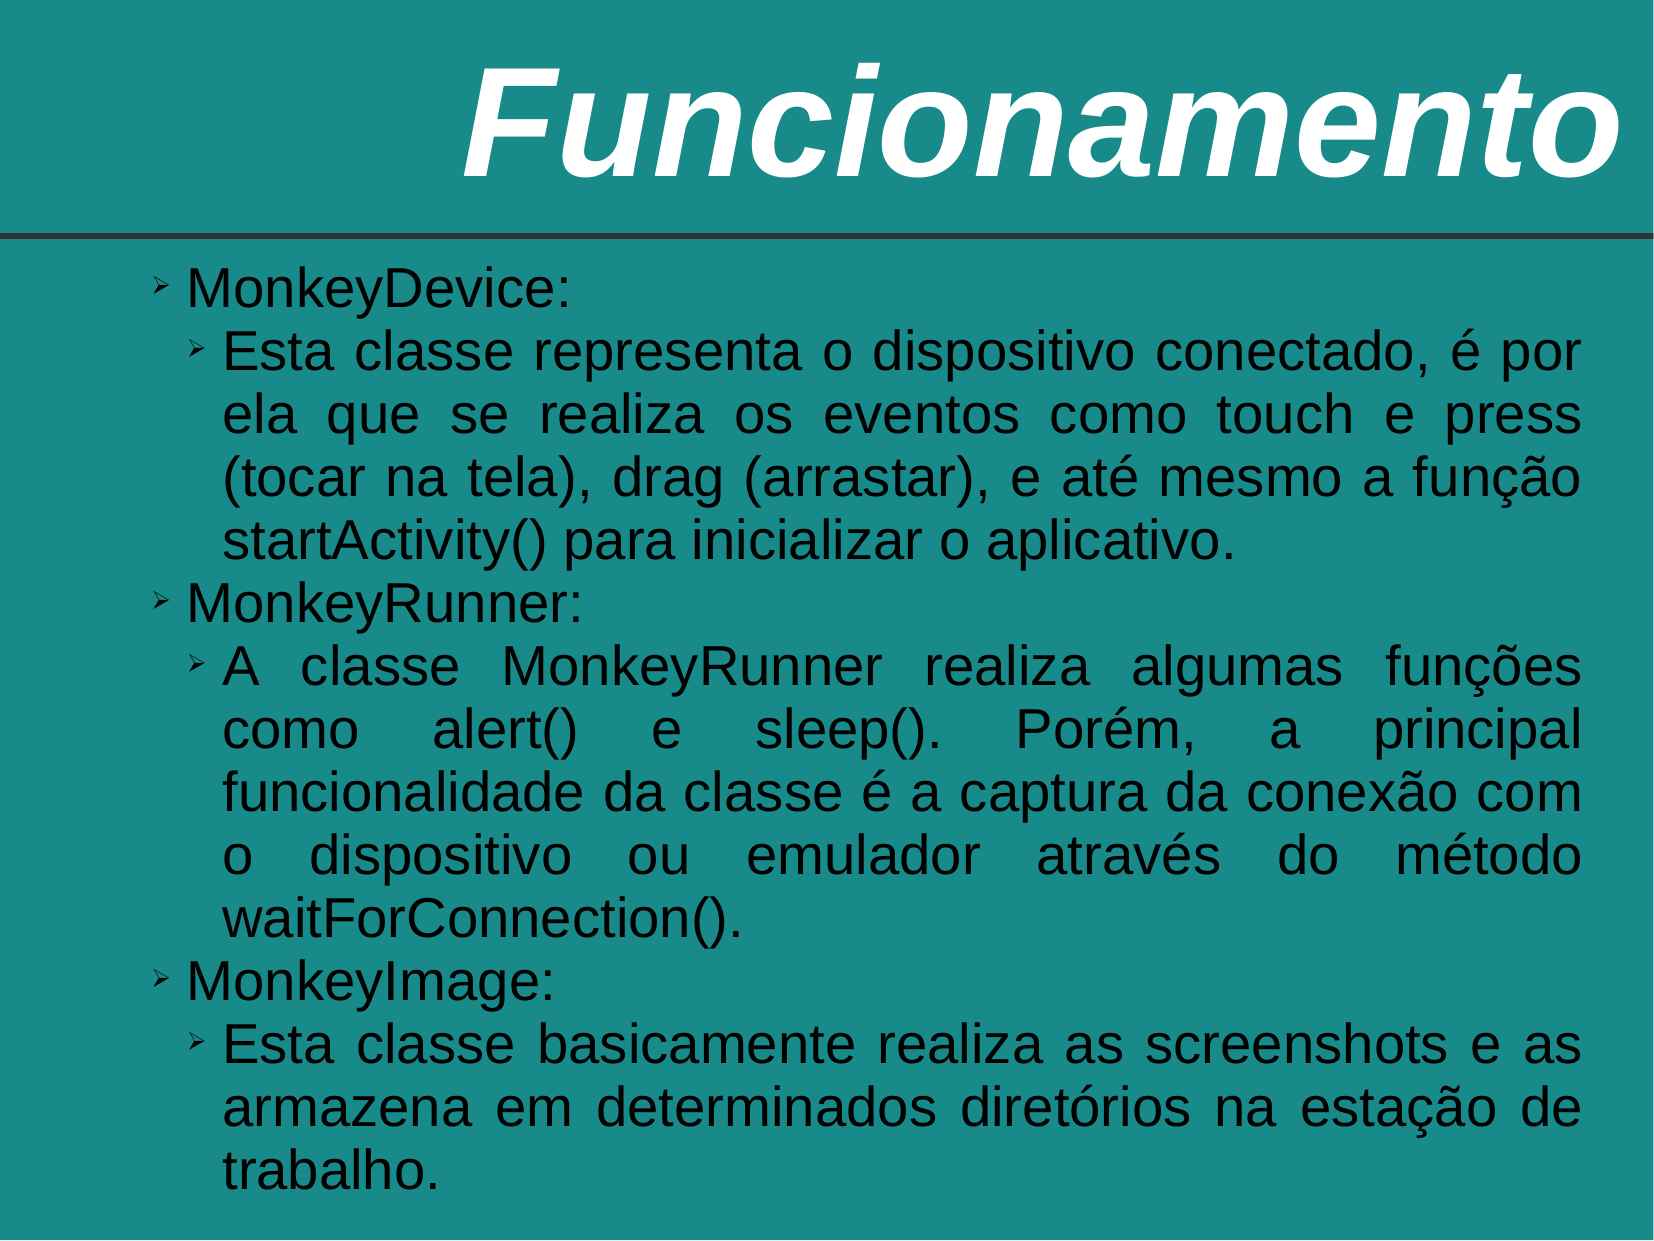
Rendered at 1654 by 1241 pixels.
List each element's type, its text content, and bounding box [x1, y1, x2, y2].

text_box [0, 239, 1654, 1241]
text_box [0, 0, 1654, 233]
text_box Funcionamento [15, 27, 1640, 218]
subtitle MonkeyDevice: Esta classe representa o dispositivo conectado, é por ela que se realiza os eventos como touch e press (tocar na tela), drag (arrastar), e até mesmo a função startActivity() para inicializar o aplicativo. MonkeyRunner: A classe MonkeyRunner realiza algumas funções como alert() e sleep(). Porém, a principal funcionalidade da classe é a captura da conexão com o dispositivo ou emulador através do método waitForConnection(). MonkeyImage: Esta classe basicamente realiza as screenshots e as armazena em determinados diretórios na estação de trabalho. [64, 193, 1583, 1202]
